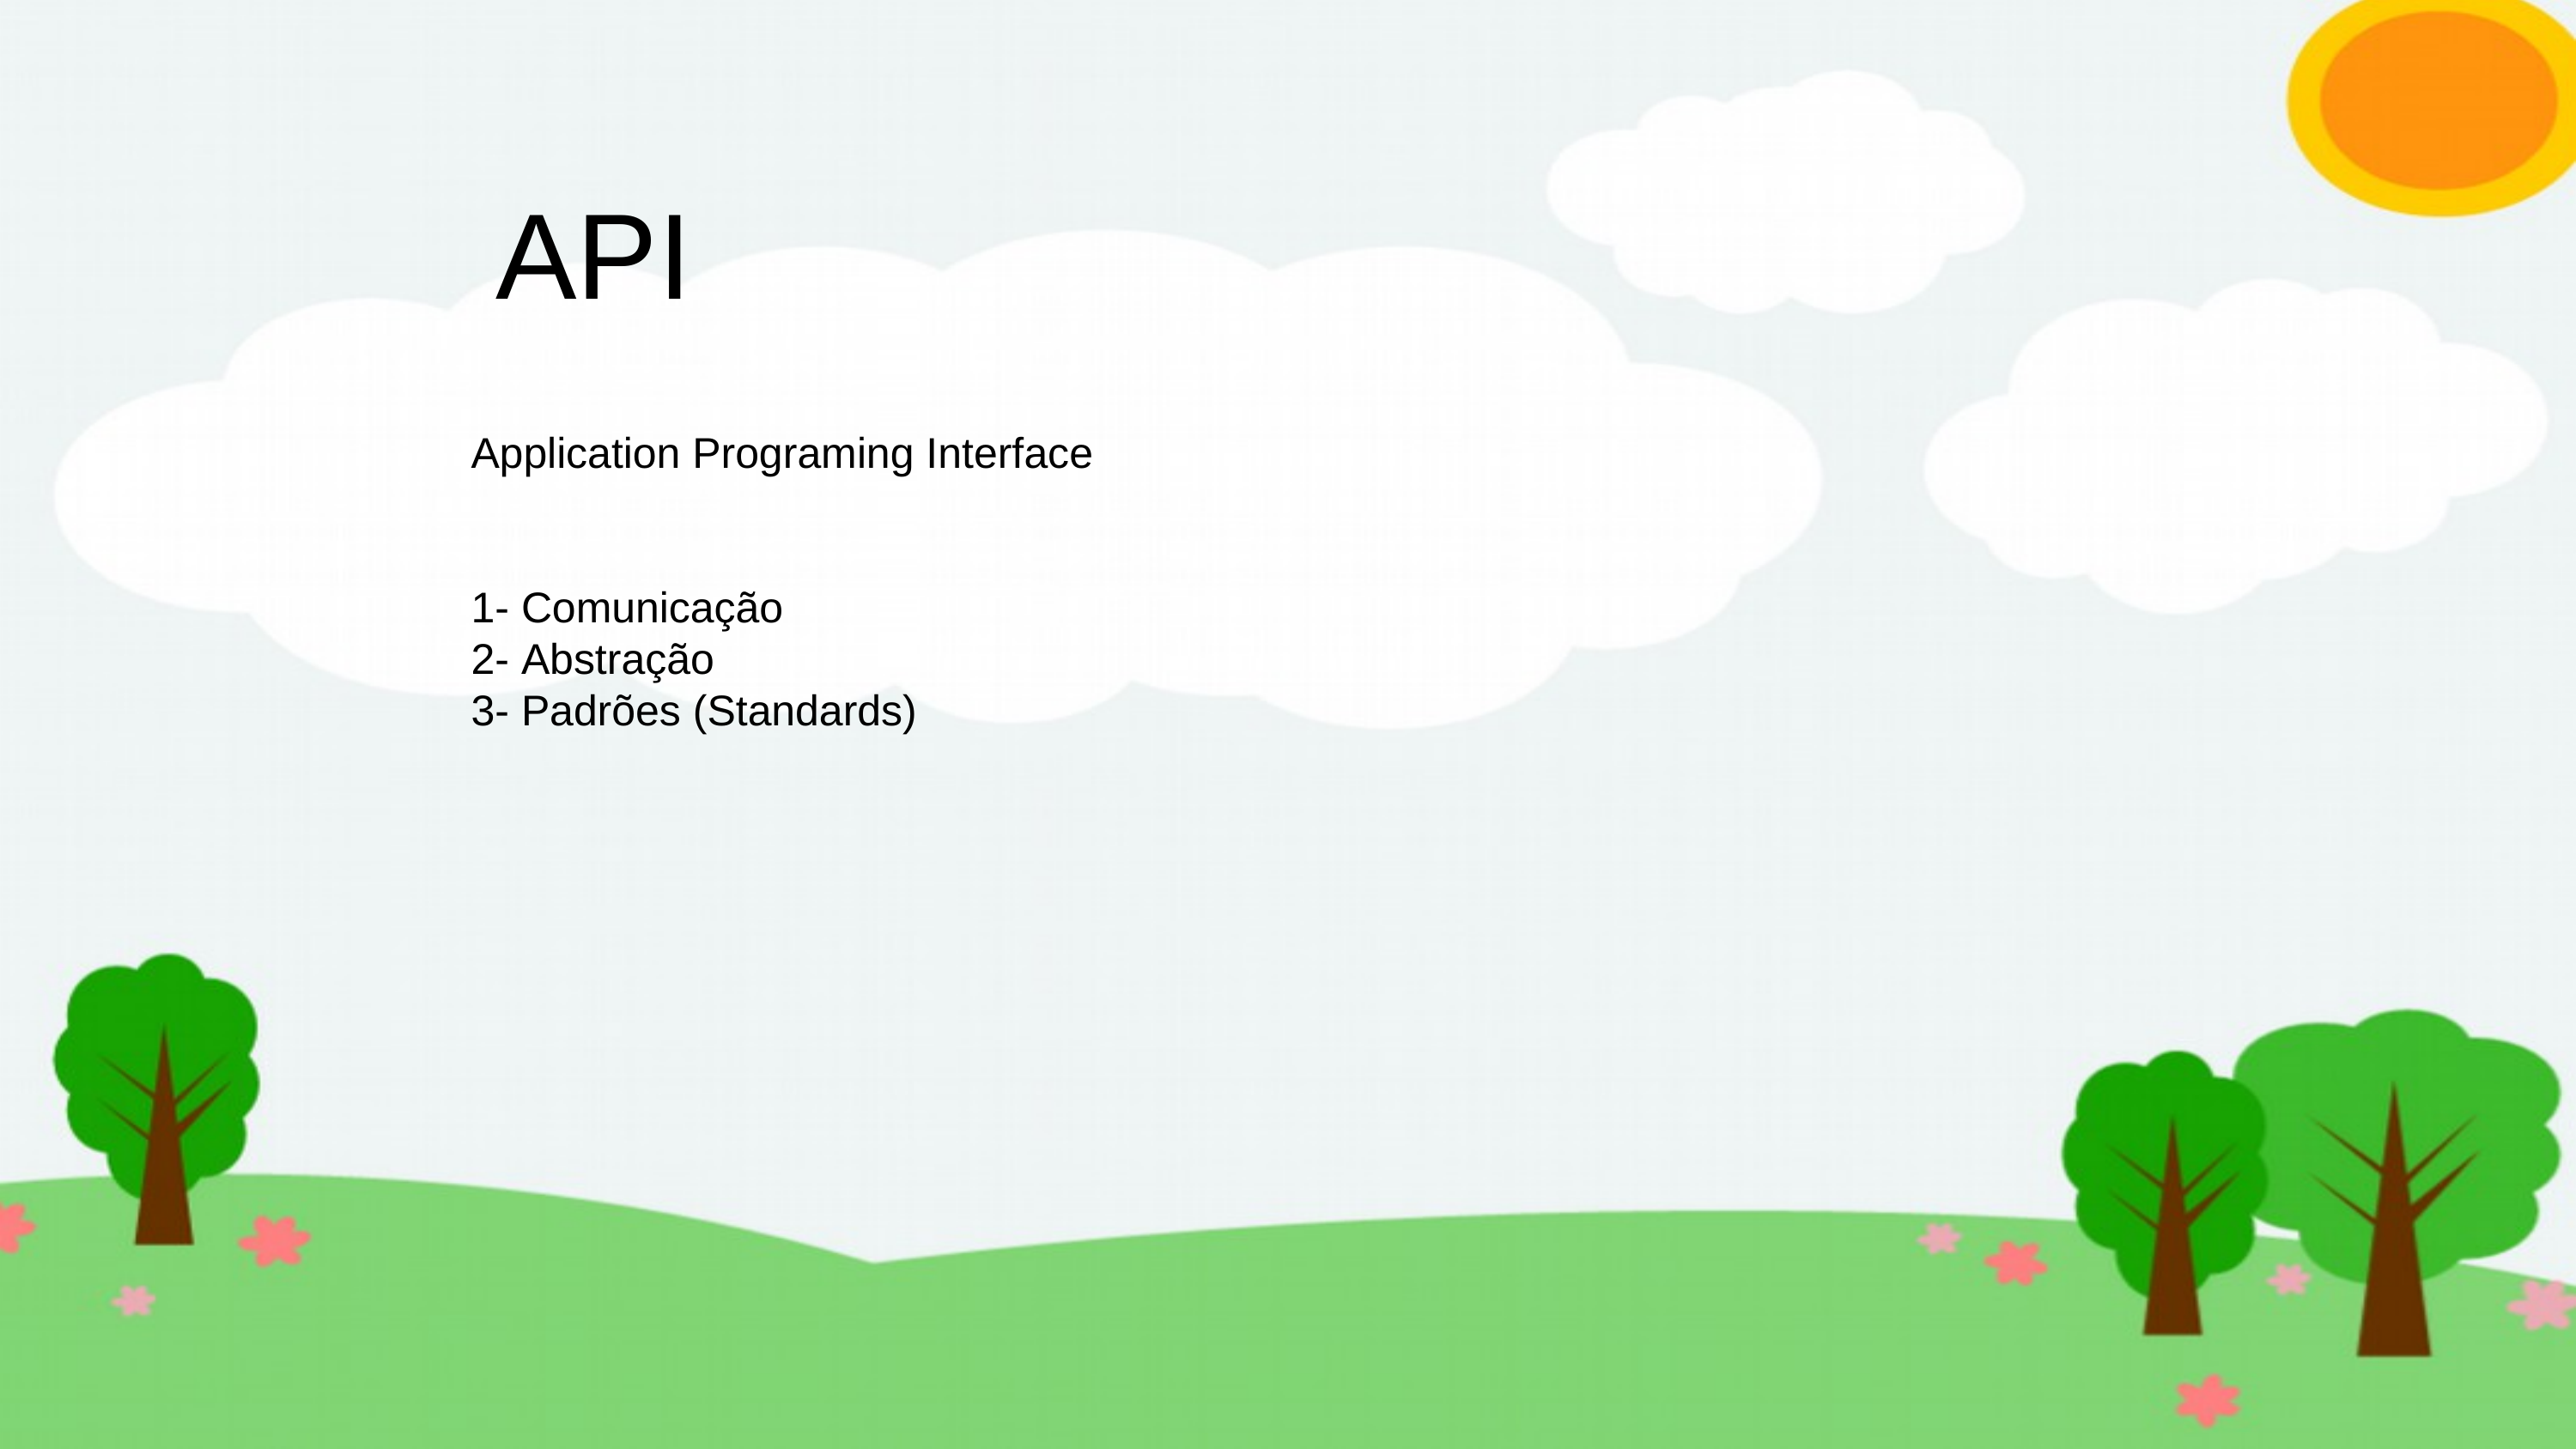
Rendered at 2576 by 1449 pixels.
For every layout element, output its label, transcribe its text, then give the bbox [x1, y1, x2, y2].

picture [0, 0, 2576, 1449]
text_box Application Programing Interface 1- Comunicação 2- Abstração 3- Padrões (Standards) [458, 419, 1275, 827]
text_box API [495, 148, 1584, 325]
